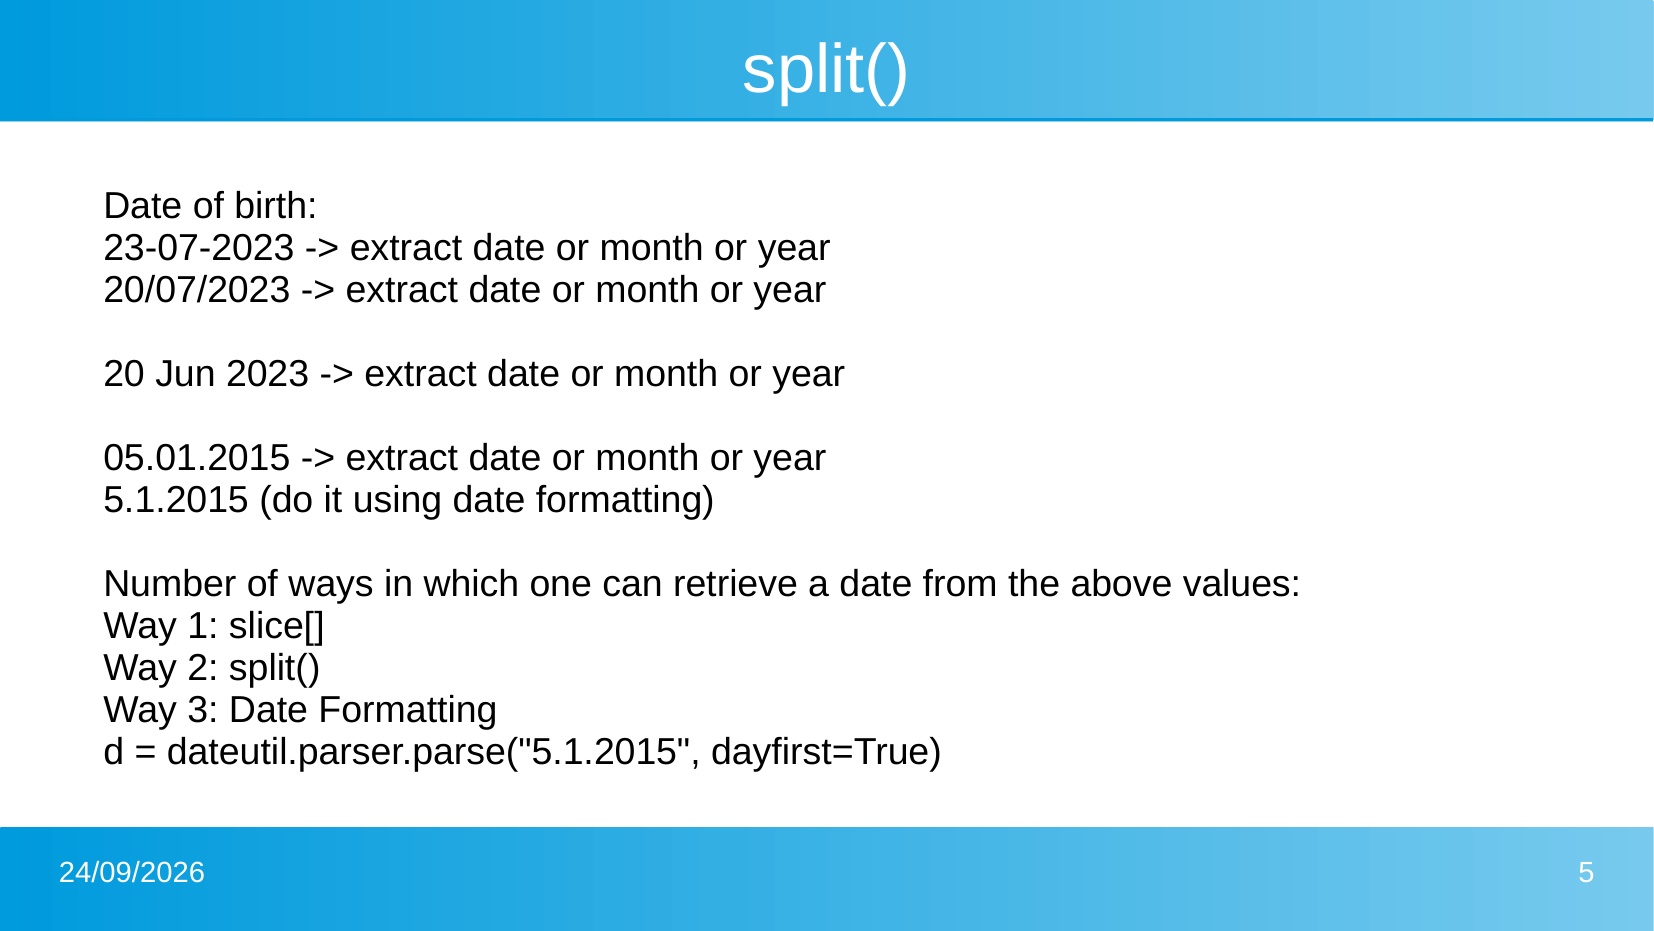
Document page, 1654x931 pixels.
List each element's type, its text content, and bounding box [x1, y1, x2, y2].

text_box Date of birth: 23-07-2023 -> extract date or month or year 20/07/2023 -> extract date or month or year 20 Jun 2023 -> extract date or month or year 05.01.2015 -> extract date or month or year 5.1.2015 (do it using date formatting) Number of ways in which one can retrieve a date from the above values: Way 1: slice[] Way 2: split() Way 3: Date Formatting d = dateutil.parser.parse("5.1.2015", dayfirst=True) [88, 177, 1329, 780]
title split() [59, 29, 1595, 108]
